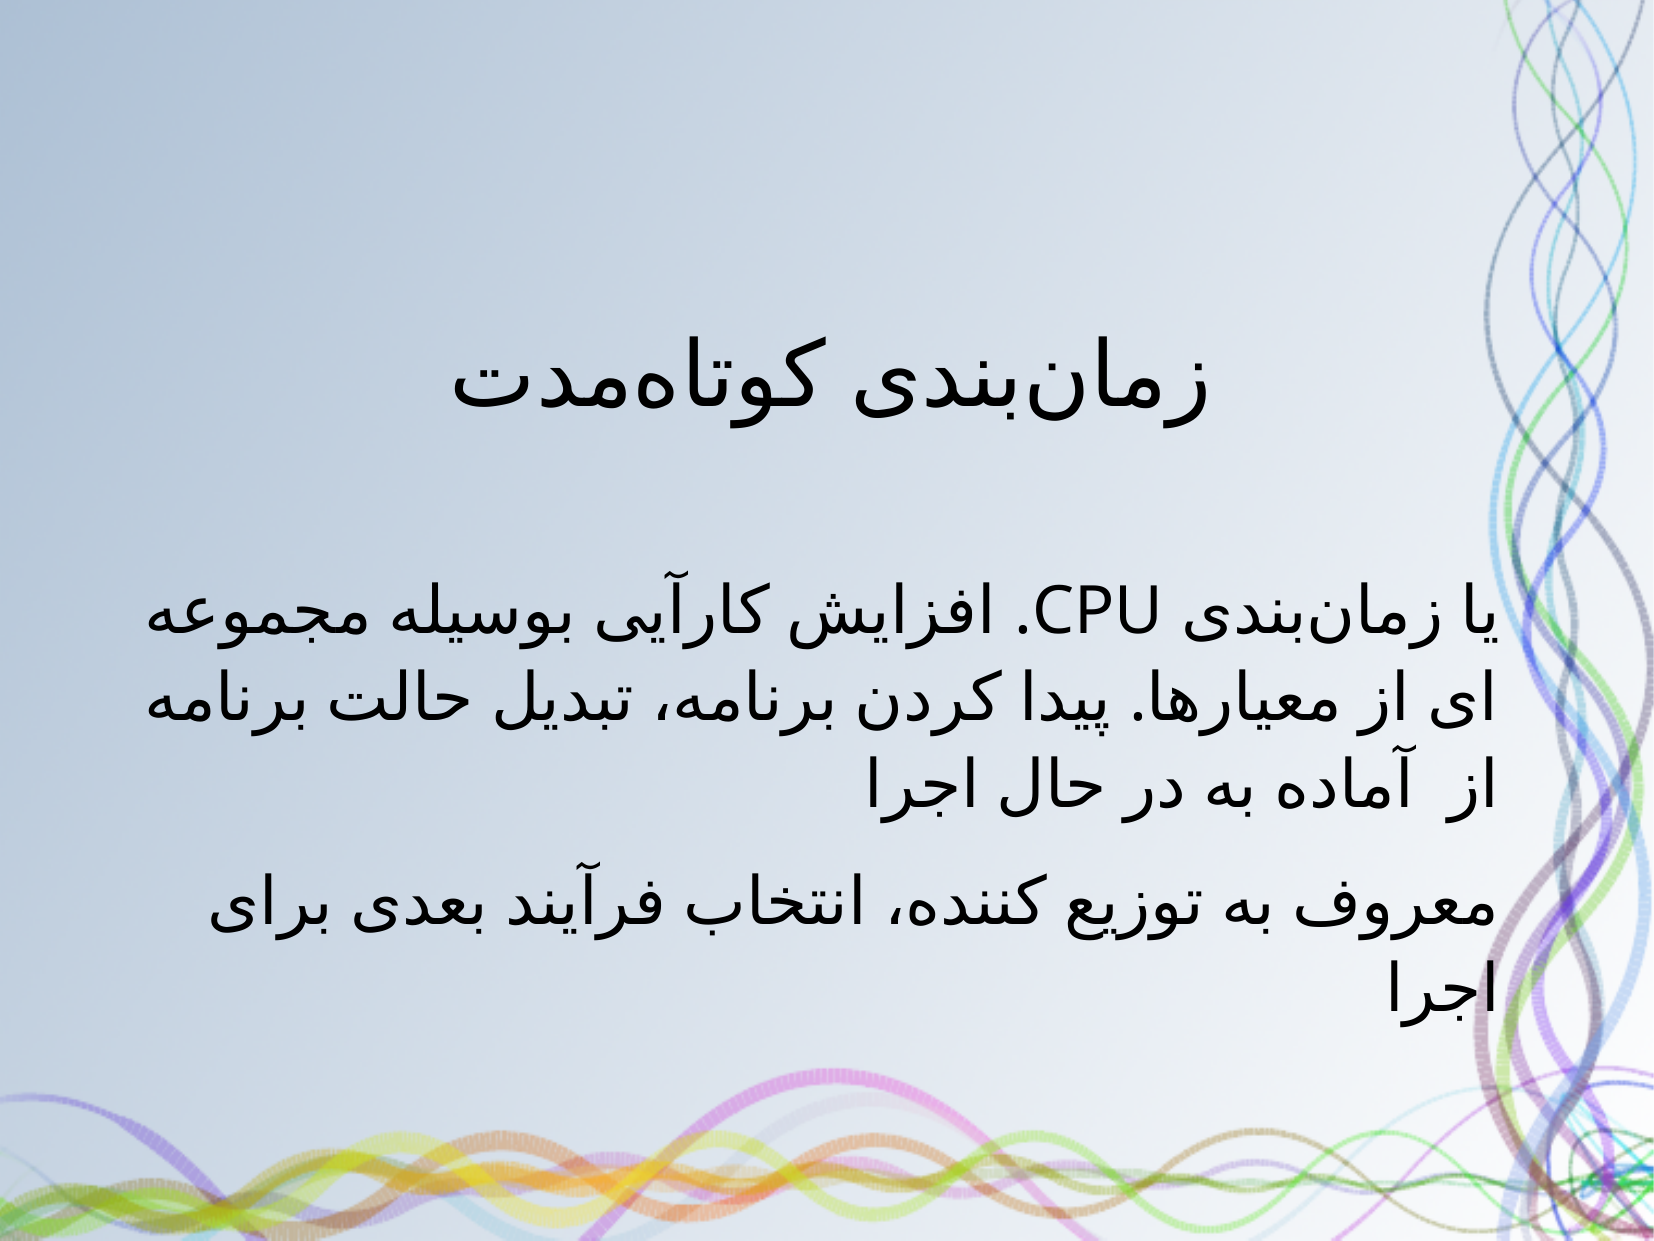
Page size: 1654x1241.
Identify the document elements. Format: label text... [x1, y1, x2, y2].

title زمان‌بندی کوتاه‌مدت [86, 280, 1576, 488]
list یا زمان‌بندی CPU. افزایش کارآیی بوسیله مجموعه ای از معیارها. پیدا کردن برنامه، تبدیل حالت برنامه از آماده به در حال اجرا معروف به توزیع کننده، انتخاب فرآیند بعدی برای اجرا [82, 562, 1571, 1109]
picture [0, 0, 1654, 1241]
